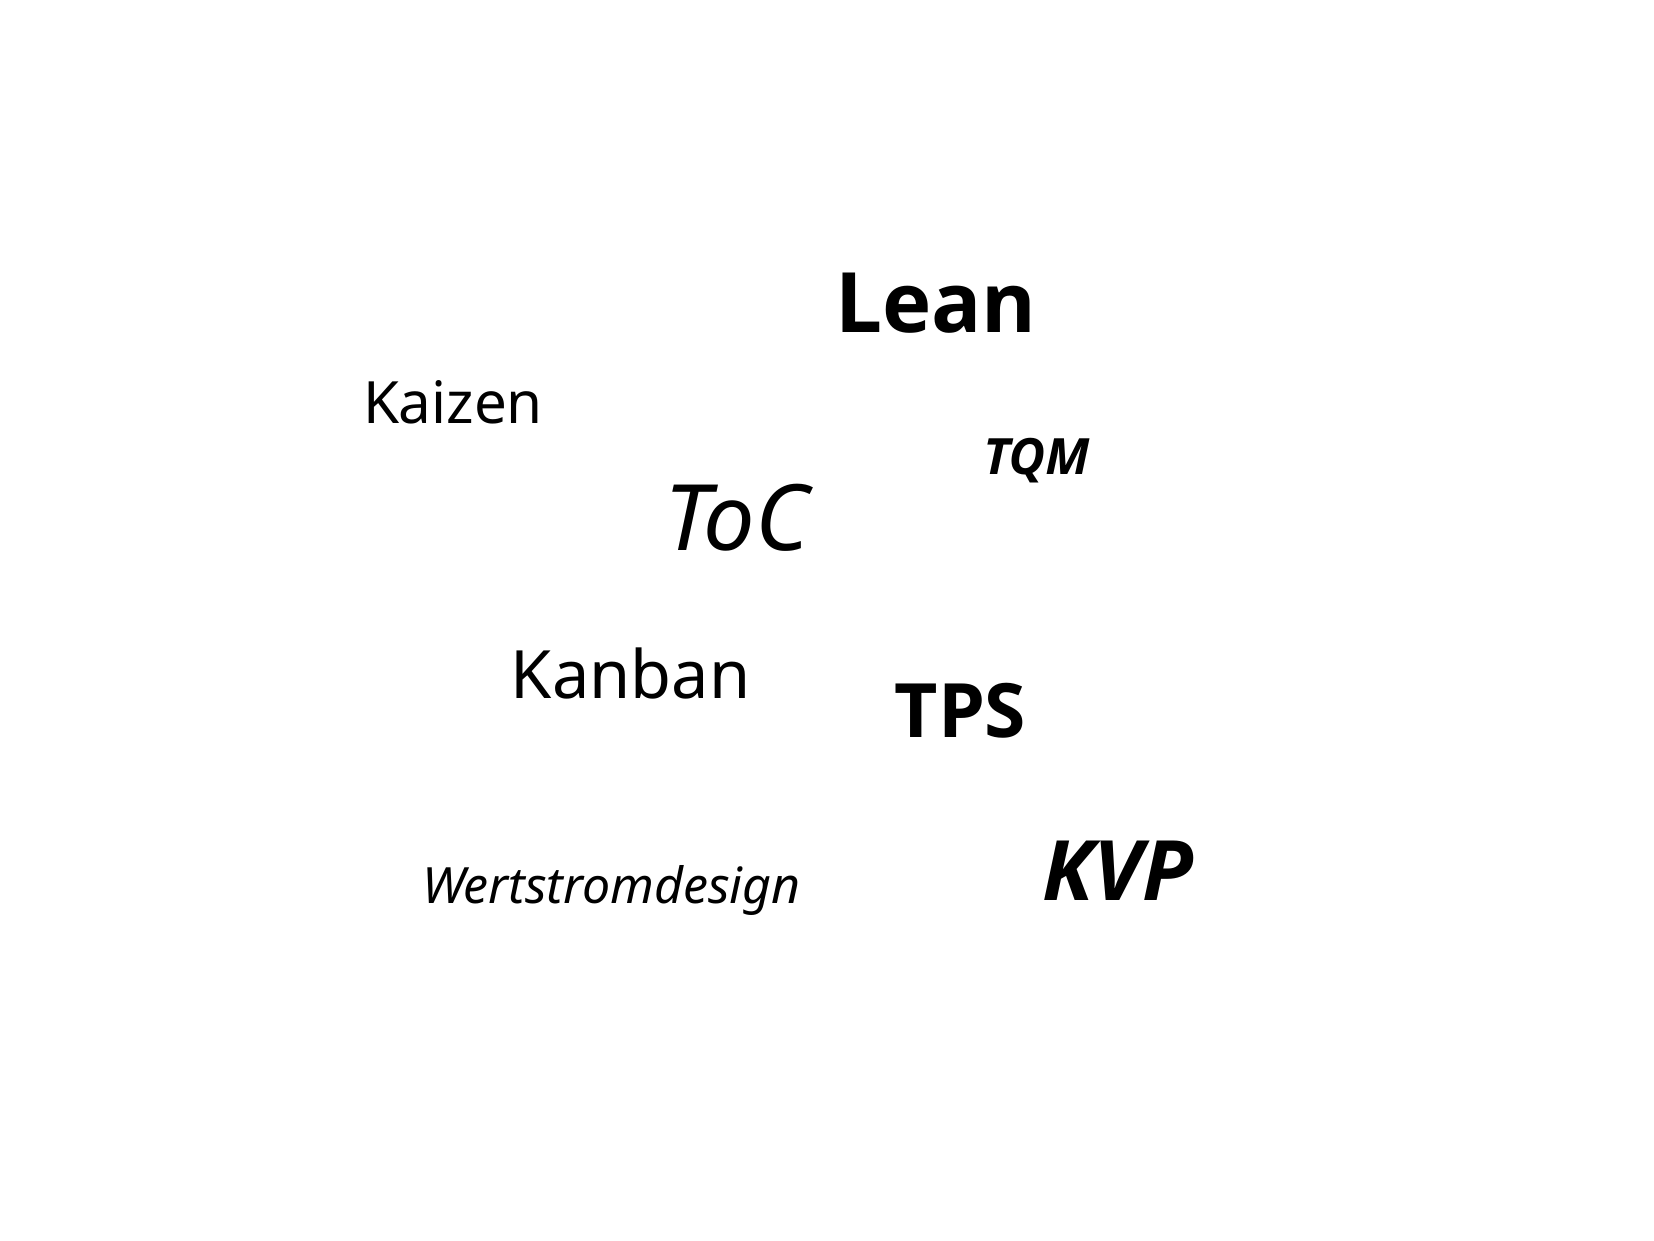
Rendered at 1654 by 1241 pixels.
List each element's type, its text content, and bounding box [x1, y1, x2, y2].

text_box Wertstromdesign [407, 842, 880, 916]
text_box ToC [649, 445, 886, 567]
text_box Kanban [496, 620, 792, 713]
text_box TPS [879, 650, 1117, 753]
text_box Kaizen [348, 354, 585, 437]
text_box KVP [1027, 803, 1264, 916]
text_box TQM [968, 413, 1205, 487]
text_box Lean [820, 236, 1146, 348]
